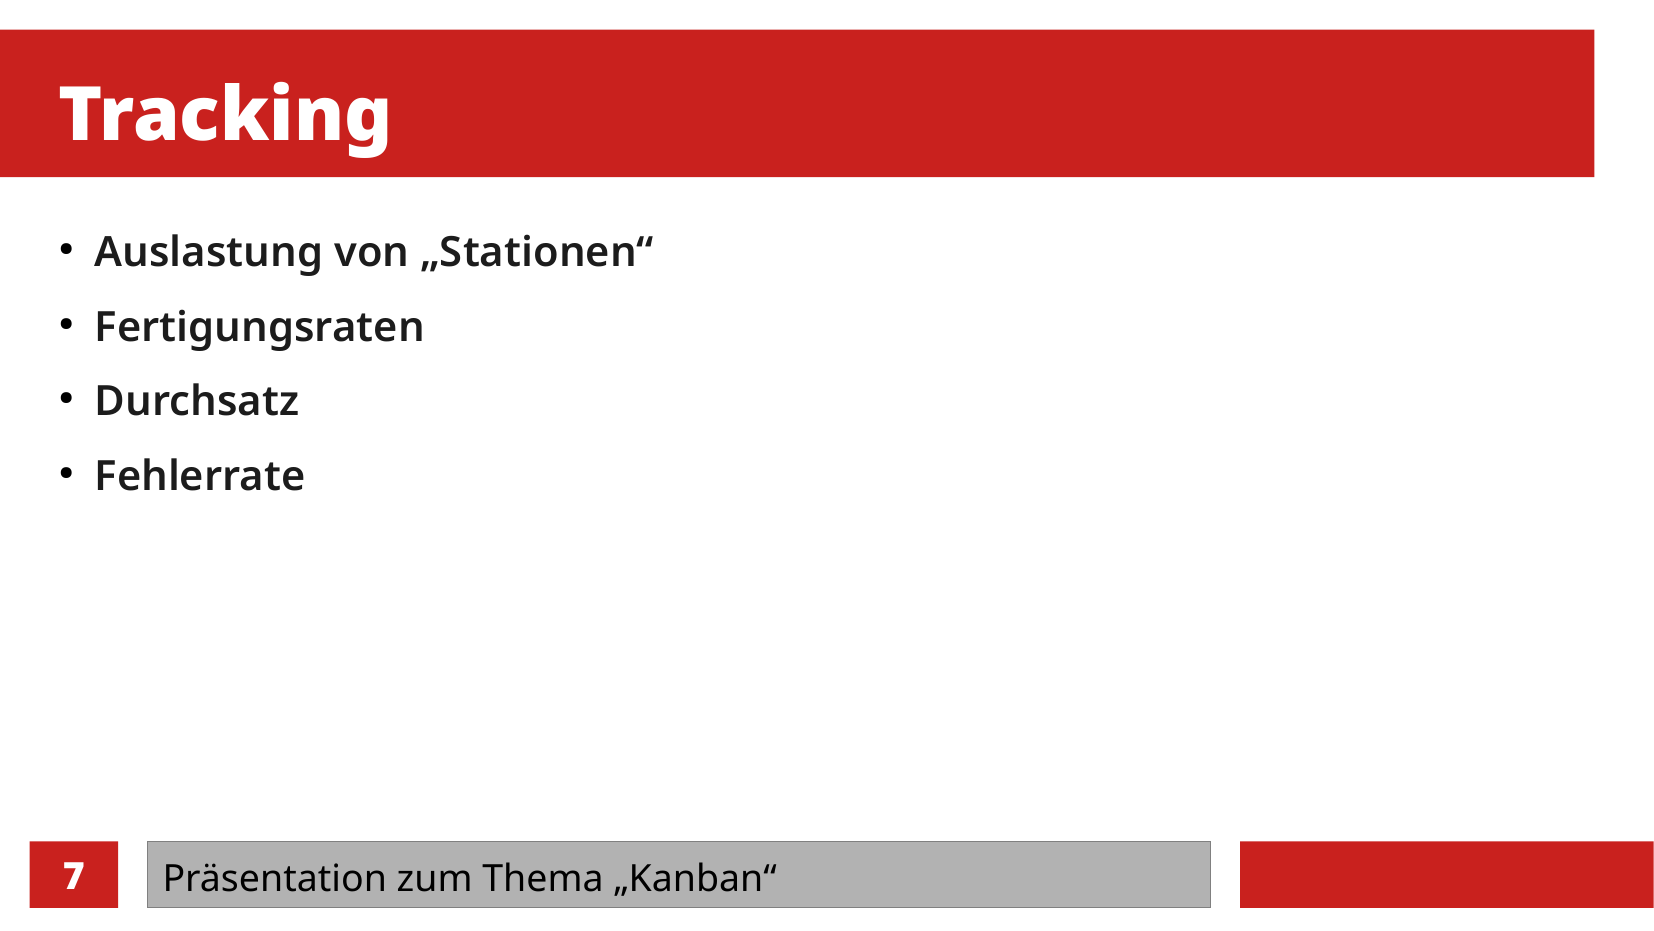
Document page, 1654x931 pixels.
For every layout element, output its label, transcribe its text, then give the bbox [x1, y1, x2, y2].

title Tracking [59, 44, 1595, 163]
text_box Präsentation zum Thema „Kanban“ [147, 844, 836, 907]
list Auslastung von „Stationen“ Fertigungsraten Durchsatz Fehlerrate [59, 221, 1565, 798]
